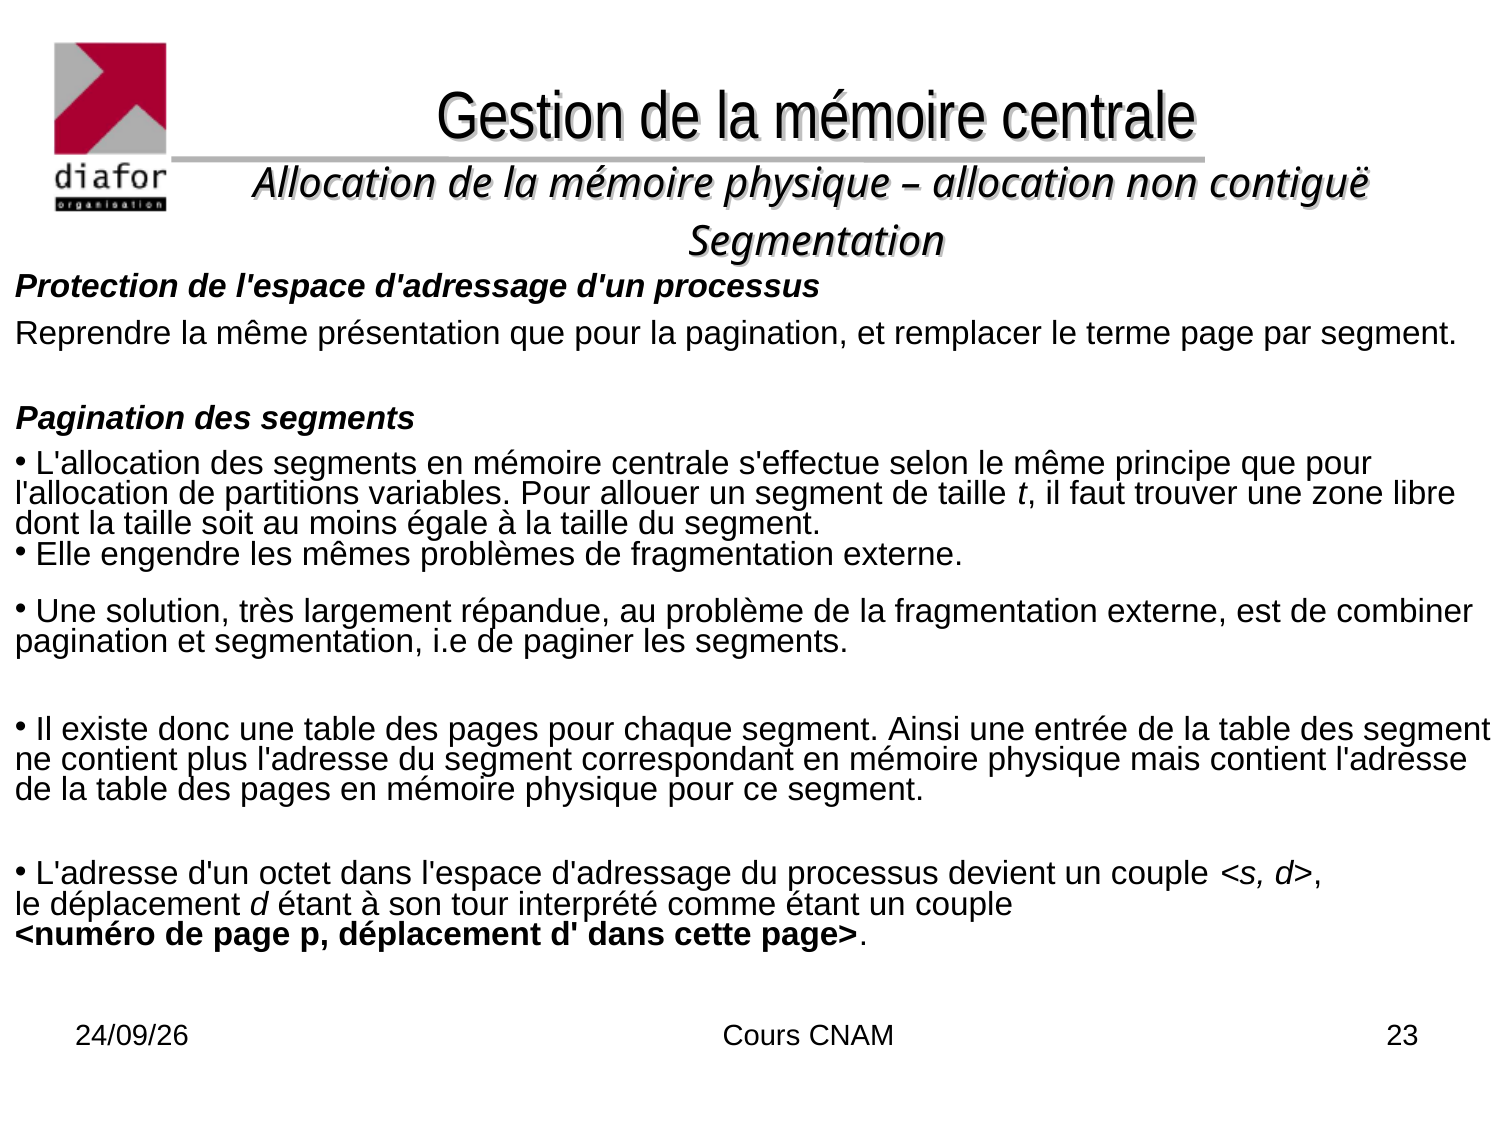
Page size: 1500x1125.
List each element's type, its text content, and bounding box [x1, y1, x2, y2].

text_box Il existe donc une table des pages pour chaque segment. Ainsi une entrée de la table des segment ne contient plus l'adresse du segment correspondant en mémoire physique mais contient l'adresse de la table des pages en mémoire physique pour ce segment. [0, 708, 1500, 815]
text_box L'allocation des segments en mémoire centrale s'effectue selon le même principe que pour l'allocation de partitions variables. Pour allouer un segment de taille t, il faut trouver une zone libre dont la taille soit au moins égale à la taille du segment. Elle engendre les mêmes problèmes de fragmentation externe. [0, 442, 1472, 579]
text_box Reprendre la même présentation que pour la pagination, et remplacer le terme page par segment. [0, 312, 1475, 359]
text_box Protection de l'espace d'adressage d'un processus [0, 265, 837, 311]
text_box L'adresse d'un octet dans l'espace d'adressage du processus devient un couple <s, d>, le déplacement d étant à son tour interprété comme étant un couple <numéro de page p, déplacement d' dans cette page>. [0, 853, 1347, 959]
title Gestion de la mémoire centrale Allocation de la mémoire physique – allocation non contiguë Segmentation [133, 69, 1500, 273]
picture [53, 42, 168, 213]
text_box Pagination des segments [0, 397, 432, 442]
text_box Une solution, très largement répandue, au problème de la fragmentation externe, est de combiner pagination et segmentation, i.e de paginer les segments. [0, 590, 1500, 666]
